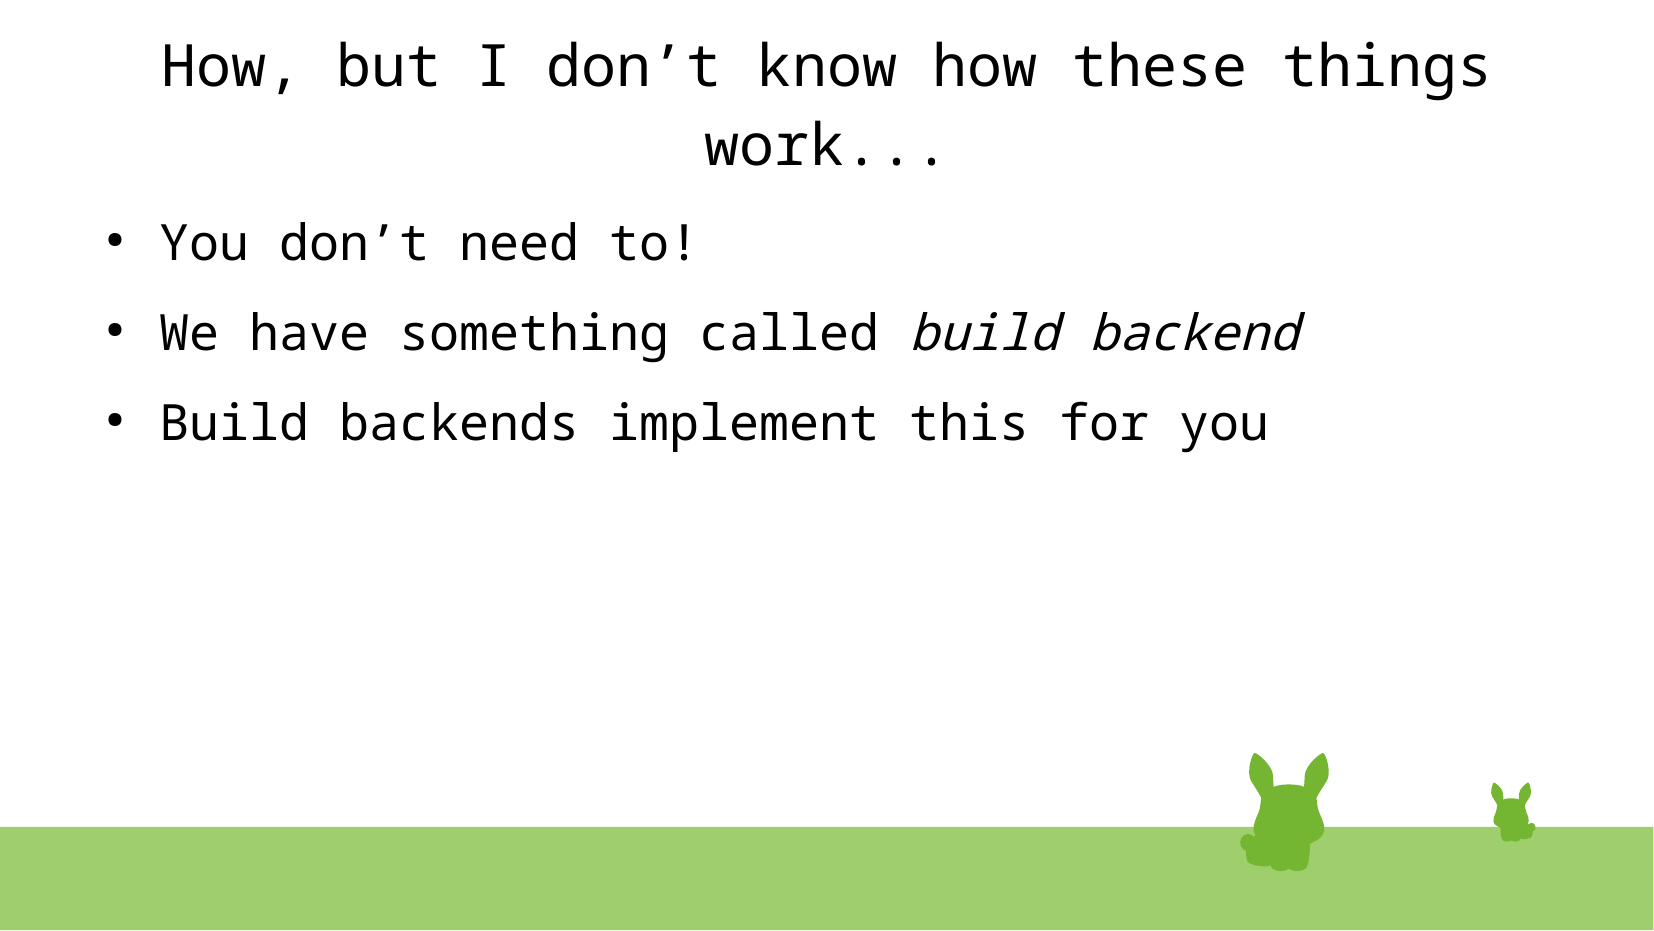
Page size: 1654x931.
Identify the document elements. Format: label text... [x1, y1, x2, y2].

list You don’t need to! We have something called build backend Build backends implement this for you [88, 206, 1565, 739]
title How, but I don’t know how these things work... [88, 29, 1565, 178]
